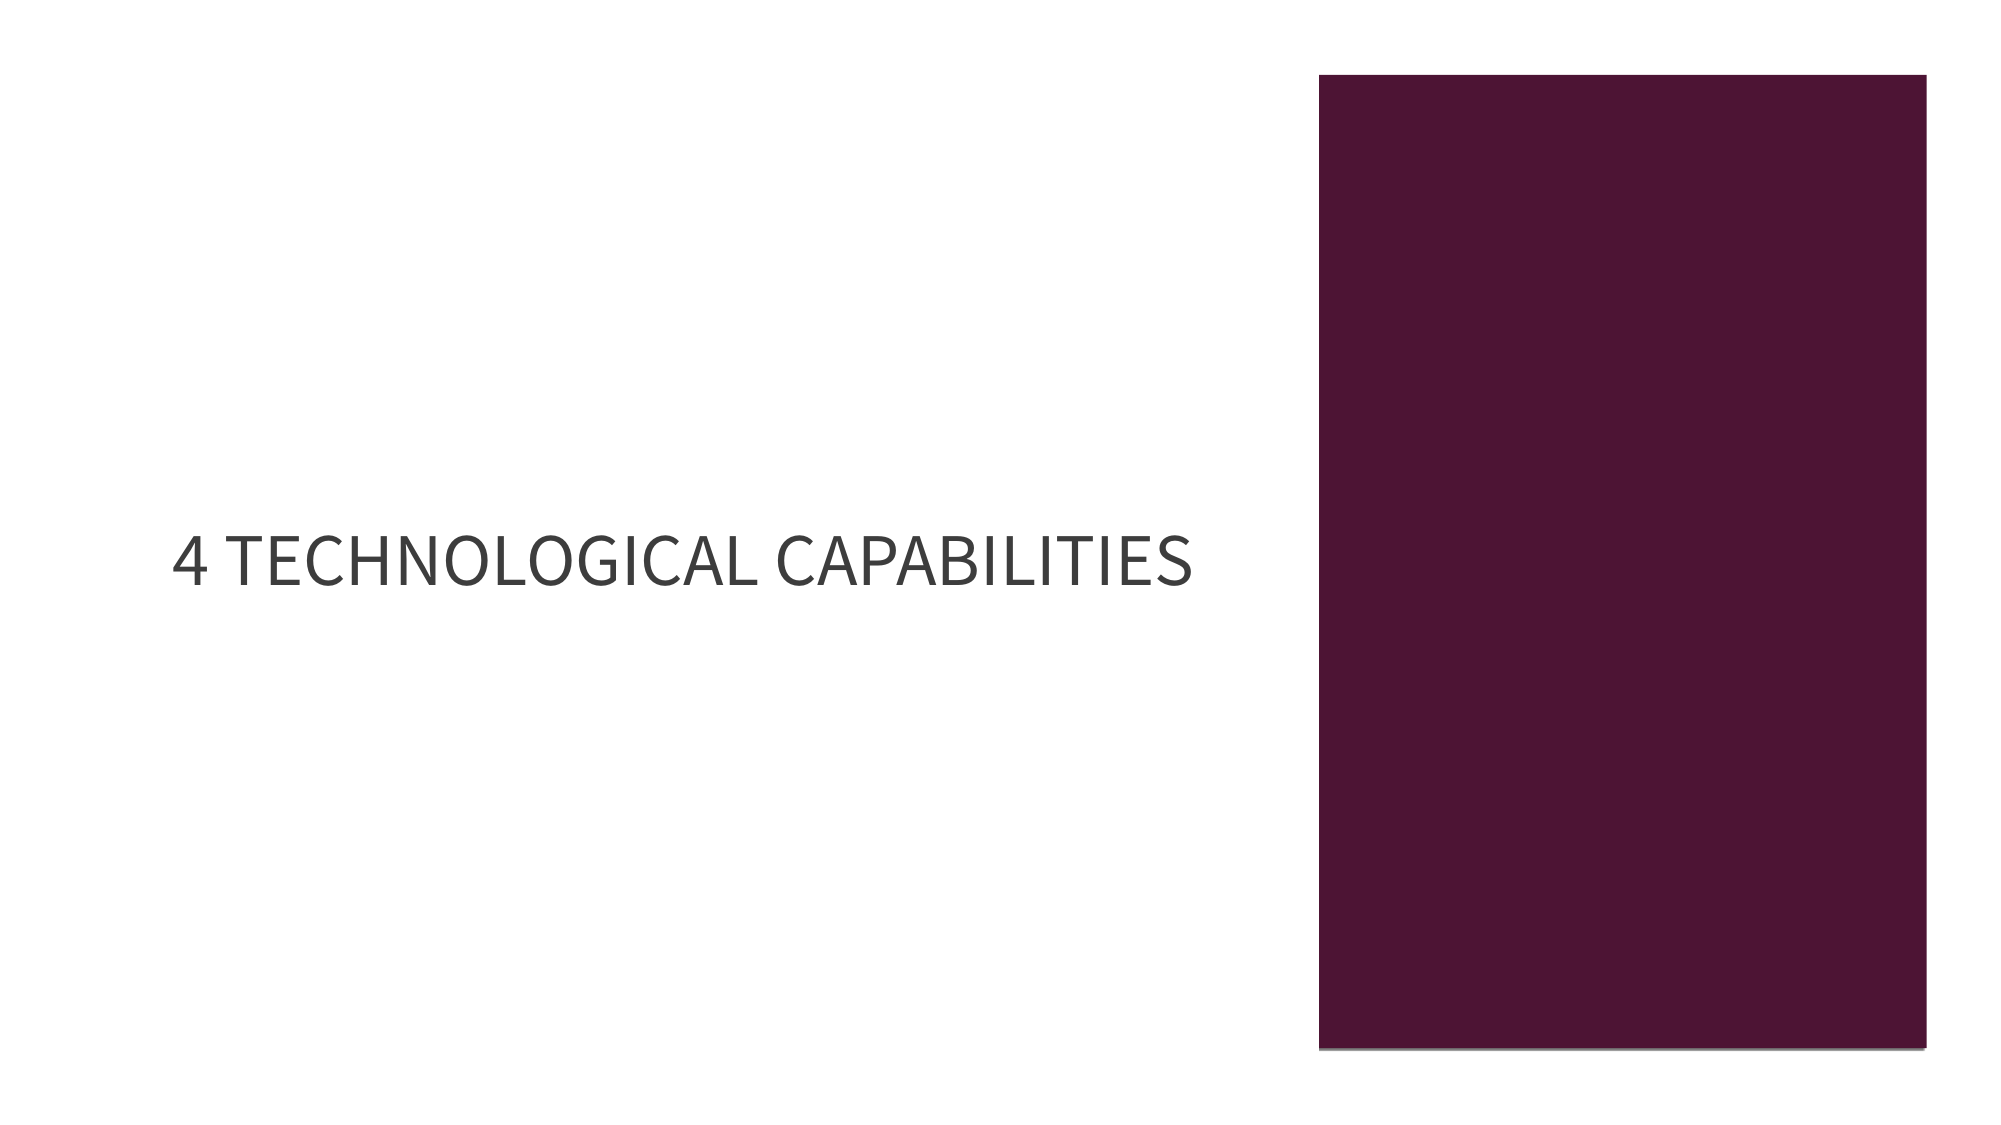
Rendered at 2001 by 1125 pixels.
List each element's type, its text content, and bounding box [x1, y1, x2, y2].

text_box [0, 0, 2000, 1125]
title 4 technological capabilities [157, 164, 1319, 952]
